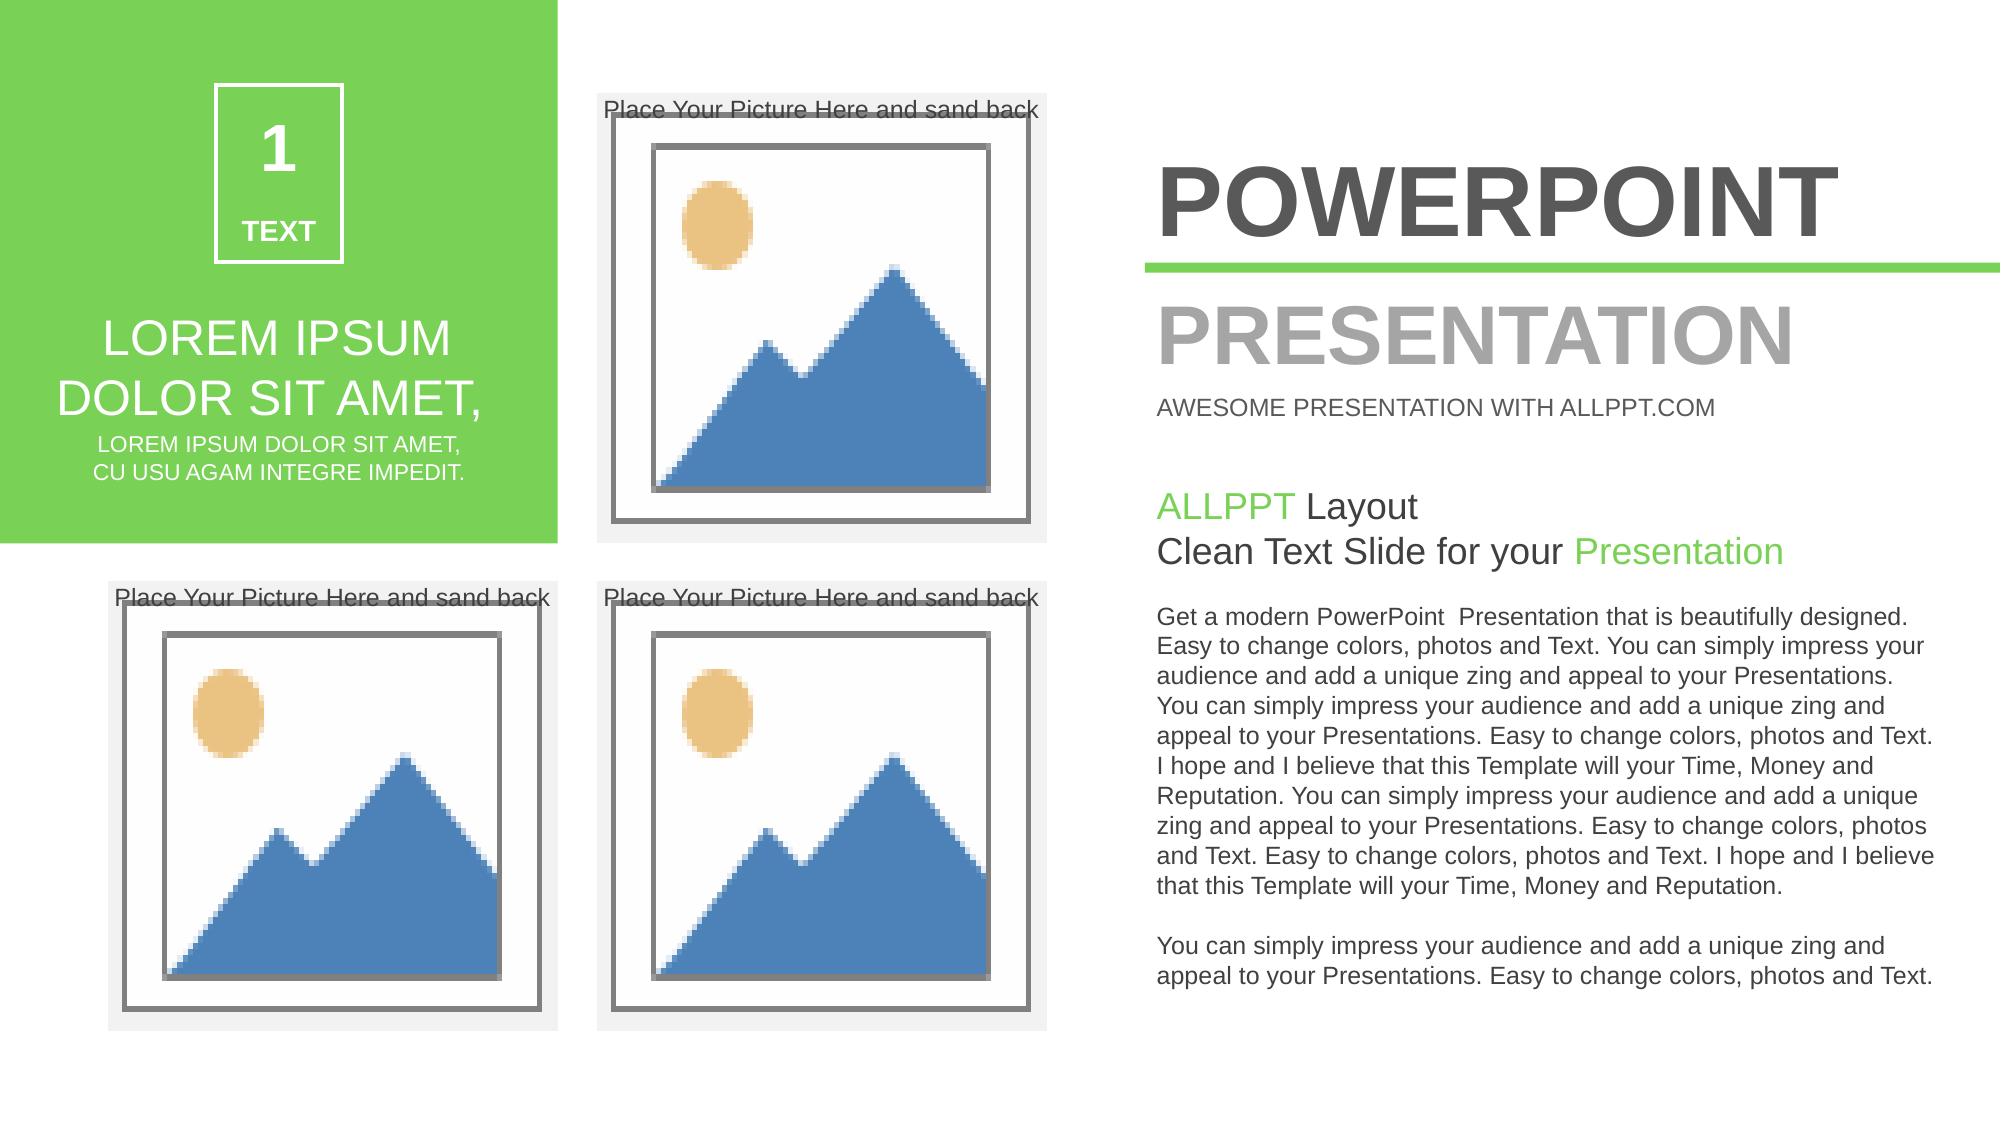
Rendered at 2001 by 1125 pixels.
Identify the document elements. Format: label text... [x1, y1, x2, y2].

picture [107, 581, 558, 1032]
text_box ALLPPT Layout Clean Text Slide for your Presentation [1141, 474, 1937, 580]
picture [596, 581, 1047, 1032]
picture [596, 93, 1047, 544]
text_box POWERPOINT [1141, 129, 1908, 265]
text_box TEXT [215, 205, 342, 255]
text_box AWESOME PRESENTATION WITH ALLPPT.COM [1141, 383, 1908, 429]
text_box PRESENTATION [1141, 273, 1908, 383]
text_box LOREM IPSUM DOLOR SIT AMET, [20, 297, 535, 433]
text_box 1 [245, 97, 313, 193]
text_box LOREM IPSUM DOLOR SIT AMET, CU USU AGAM INTEGRE IMPEDIT. [22, 422, 537, 493]
text_box Get a modern PowerPoint Presentation that is beautifully designed. Easy to change colors, photos and Text. You can simply impress your audience and add a unique zing and appeal to your Presentations. You can simply impress your audience and add a unique zing and appeal to your Presentations. Easy to change colors, photos and Text. I hope and I believe that this Template will your Time, Money and Reputation. You can simply impress your audience and add a unique zing and appeal to your Presentations. Easy to change colors, photos and Text. Easy to change colors, photos and Text. I hope and I believe that this Template will your Time, Money and Reputation. You can simply impress your audience and add a unique zing and appeal to your Presentations. Easy to change colors, photos and Text. [1141, 592, 1958, 997]
text_box [1144, 262, 2000, 273]
